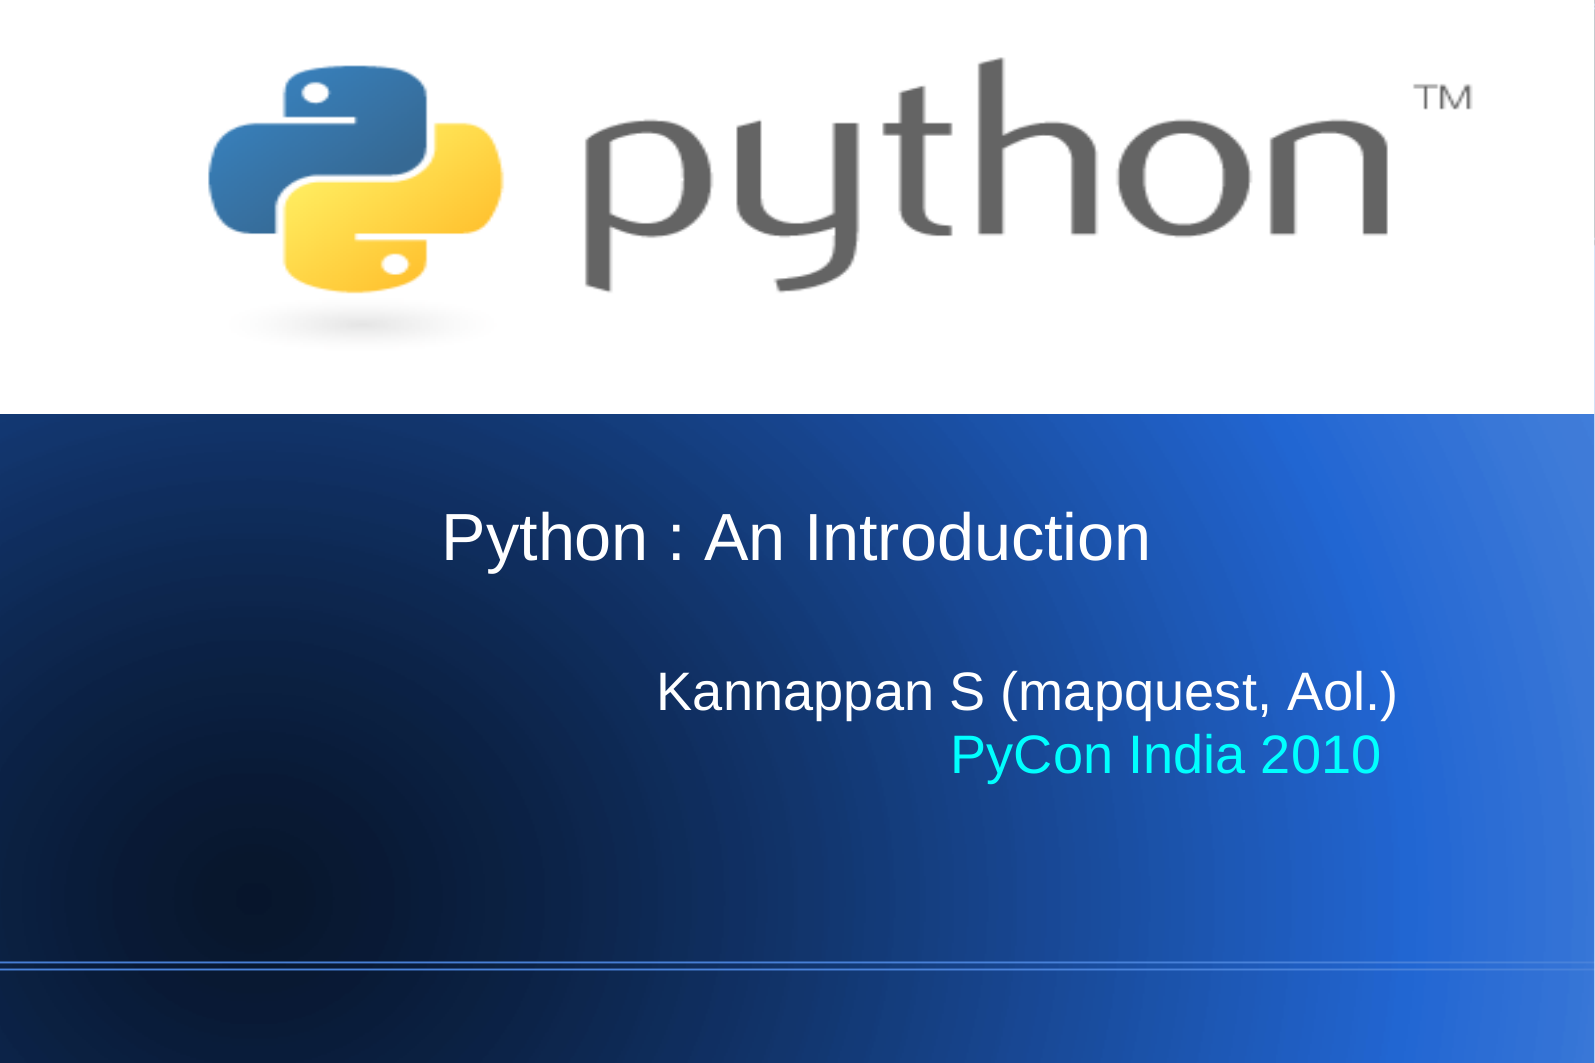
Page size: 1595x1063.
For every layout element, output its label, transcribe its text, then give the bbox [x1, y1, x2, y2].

picture [0, 0, 1595, 1063]
subtitle Python : An Introduction Kannappan S (mapquest, Aol.) PyCon India 2010 [79, 414, 1515, 899]
